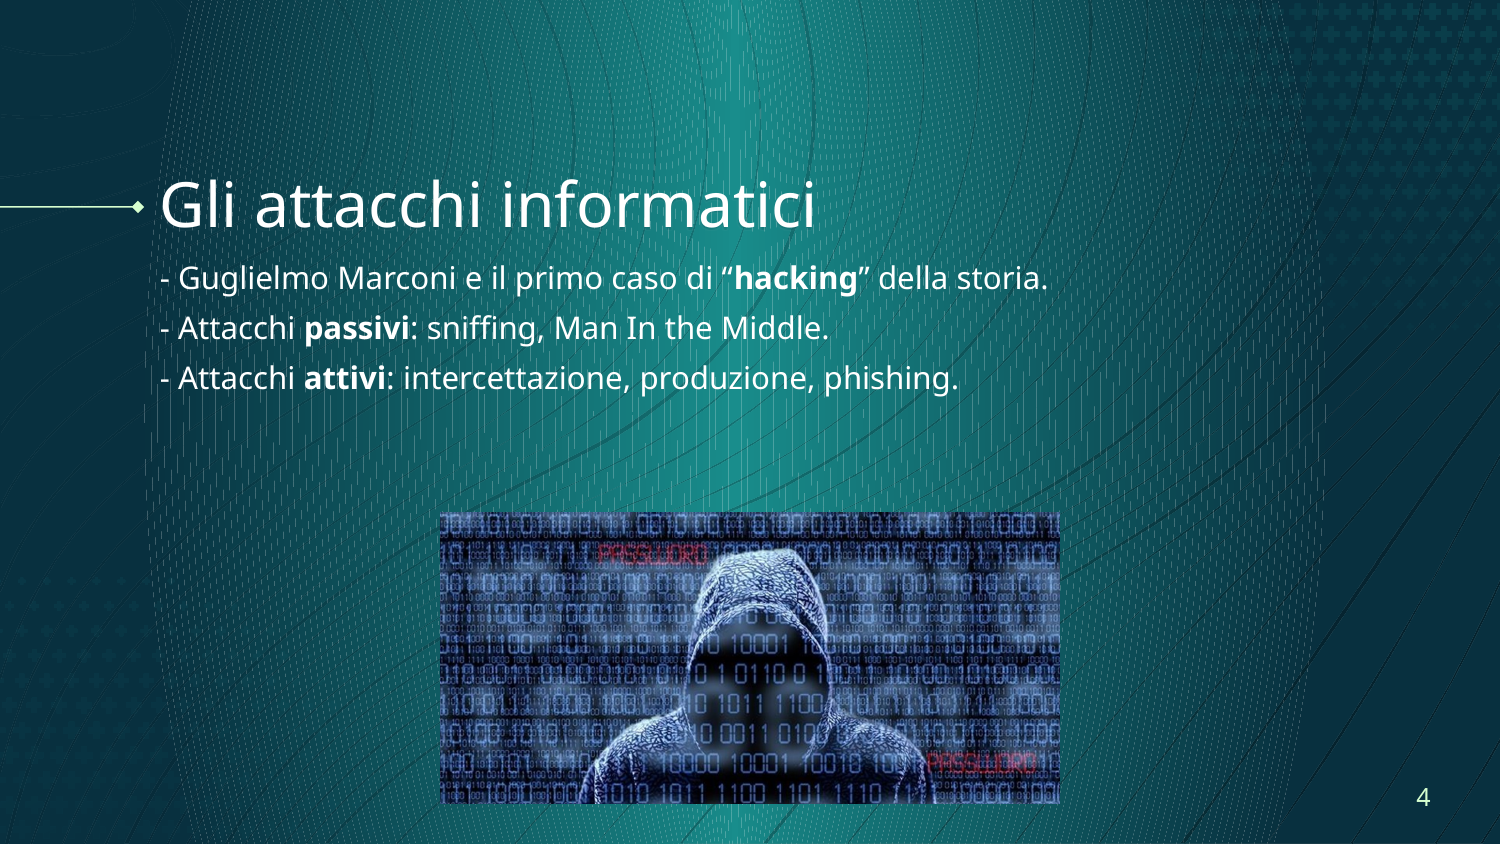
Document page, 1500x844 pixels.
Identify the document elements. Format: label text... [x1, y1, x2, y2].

title Gli attacchi informatici [159, 174, 1340, 240]
slide_number <numero> [1378, 766, 1469, 832]
picture [440, 512, 1060, 804]
list - Guglielmo Marconi e il primo caso di “hacking” della storia. - Attacchi passivi: sniffing, Man In the Middle. - Attacchi attivi: intercettazione, produzione, phishing. [159, 258, 1489, 537]
